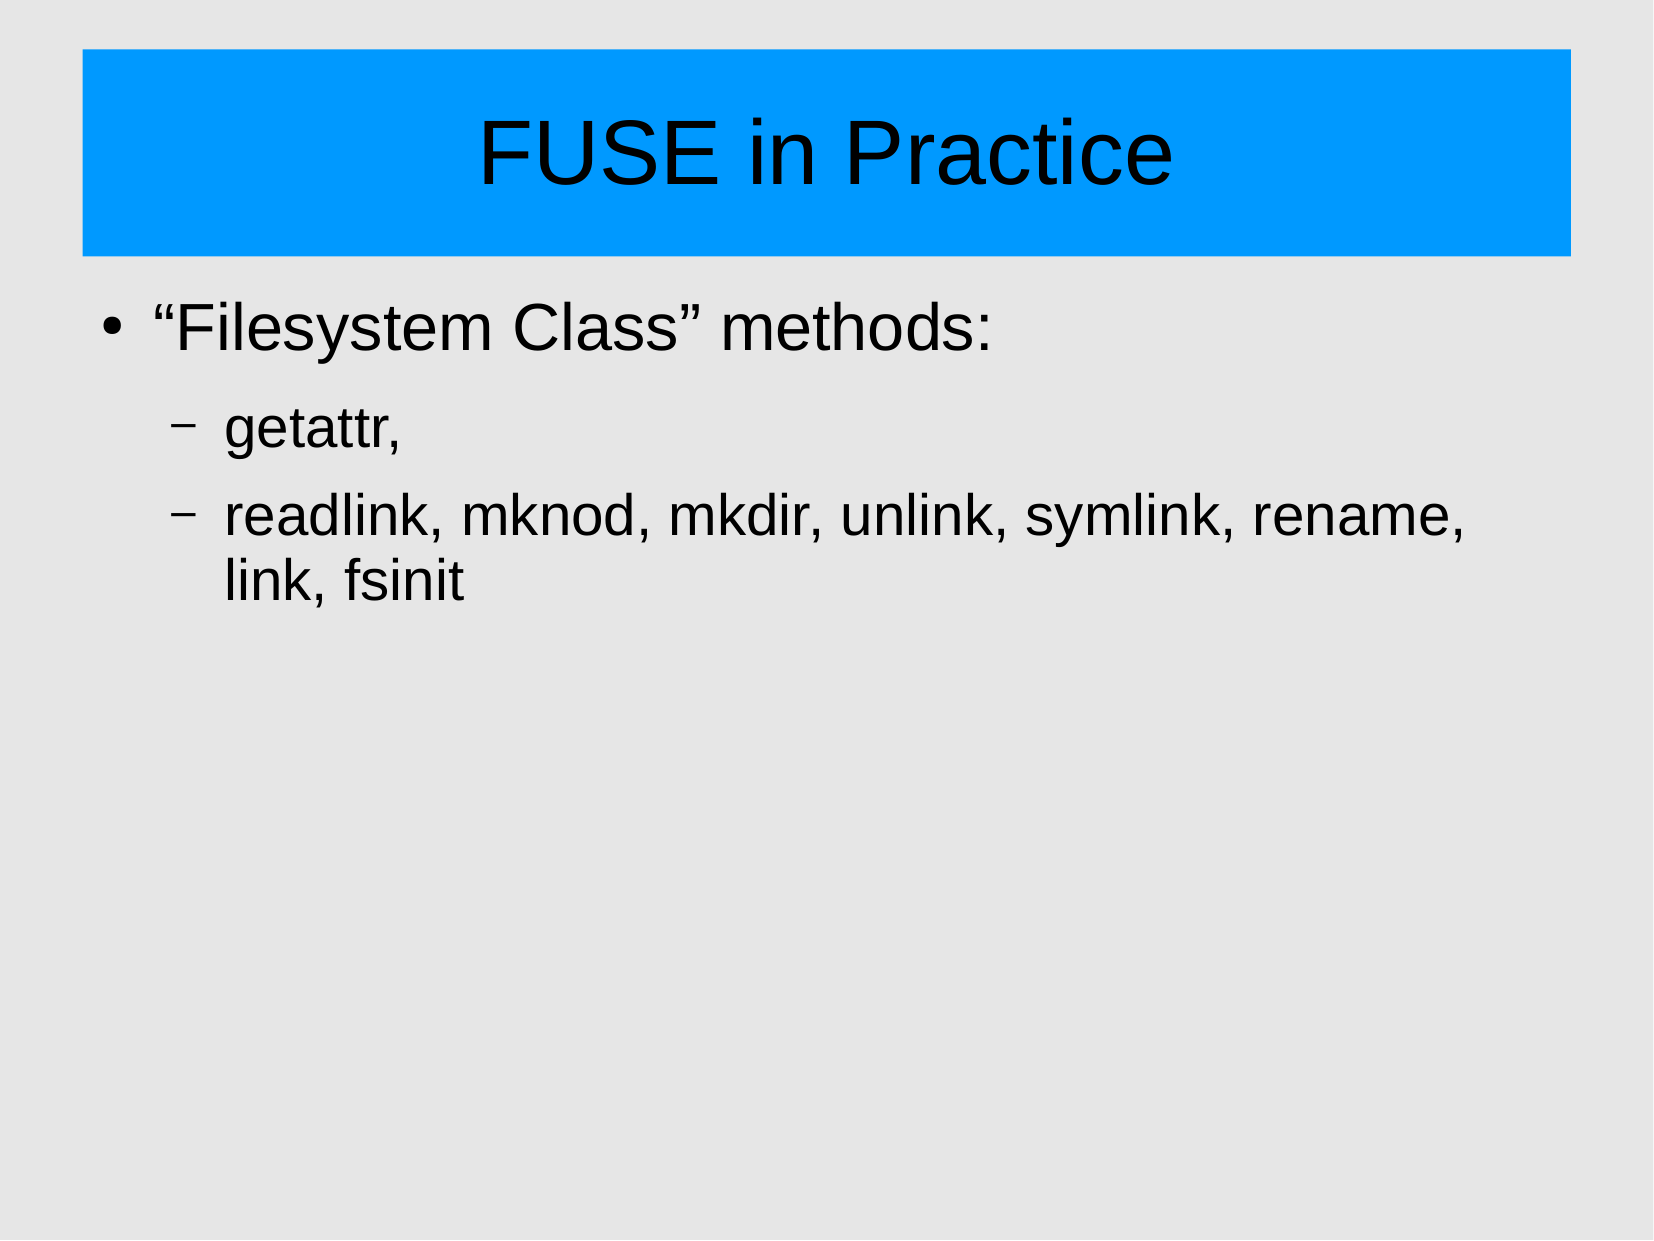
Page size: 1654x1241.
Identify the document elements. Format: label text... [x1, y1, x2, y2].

list “Filesystem Class” methods: getattr, readlink, mknod, mkdir, unlink, symlink, rename, link, fsinit [82, 290, 1571, 1010]
title FUSE in Practice [82, 49, 1571, 257]
